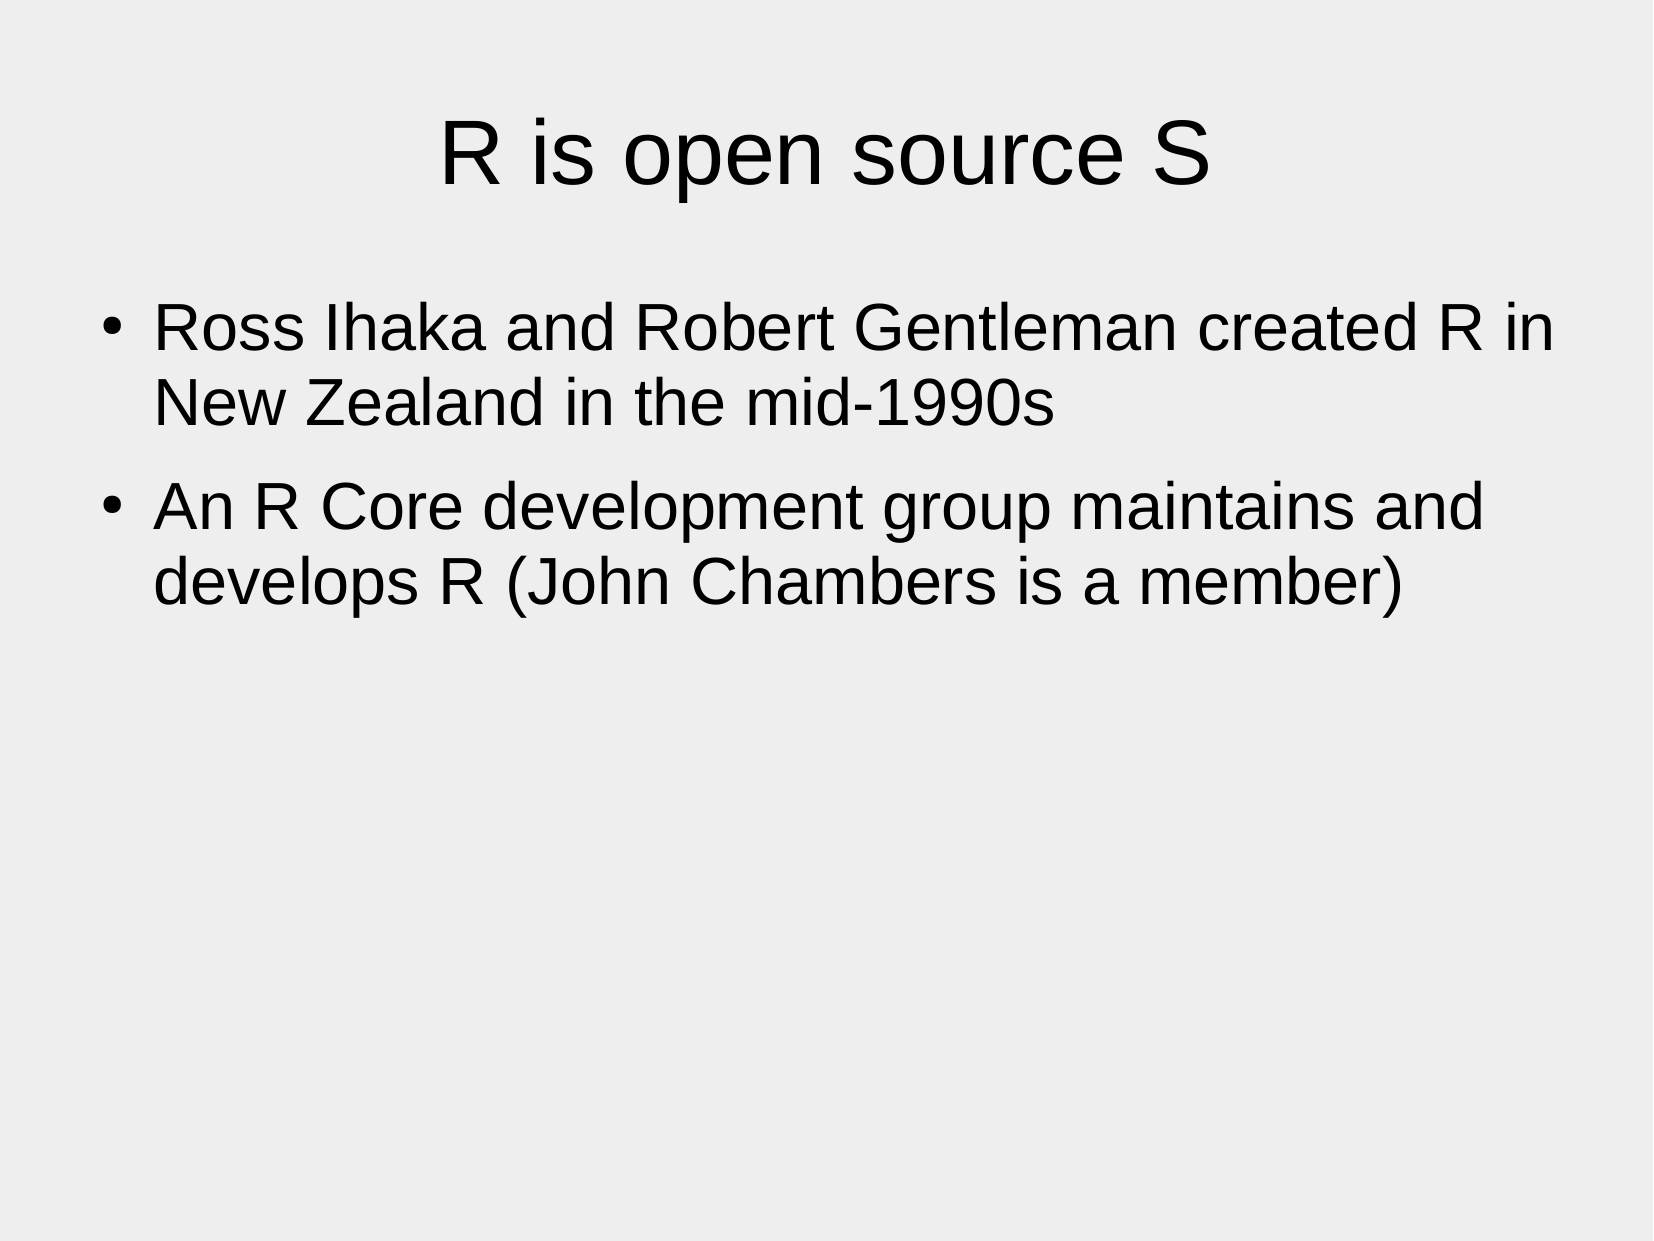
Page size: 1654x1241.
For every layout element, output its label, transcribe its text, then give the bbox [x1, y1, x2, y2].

list Ross Ihaka and Robert Gentleman created R in New Zealand in the mid-1990s An R Core development group maintains and develops R (John Chambers is a member) [82, 290, 1571, 1010]
title R is open source S [82, 49, 1571, 257]
